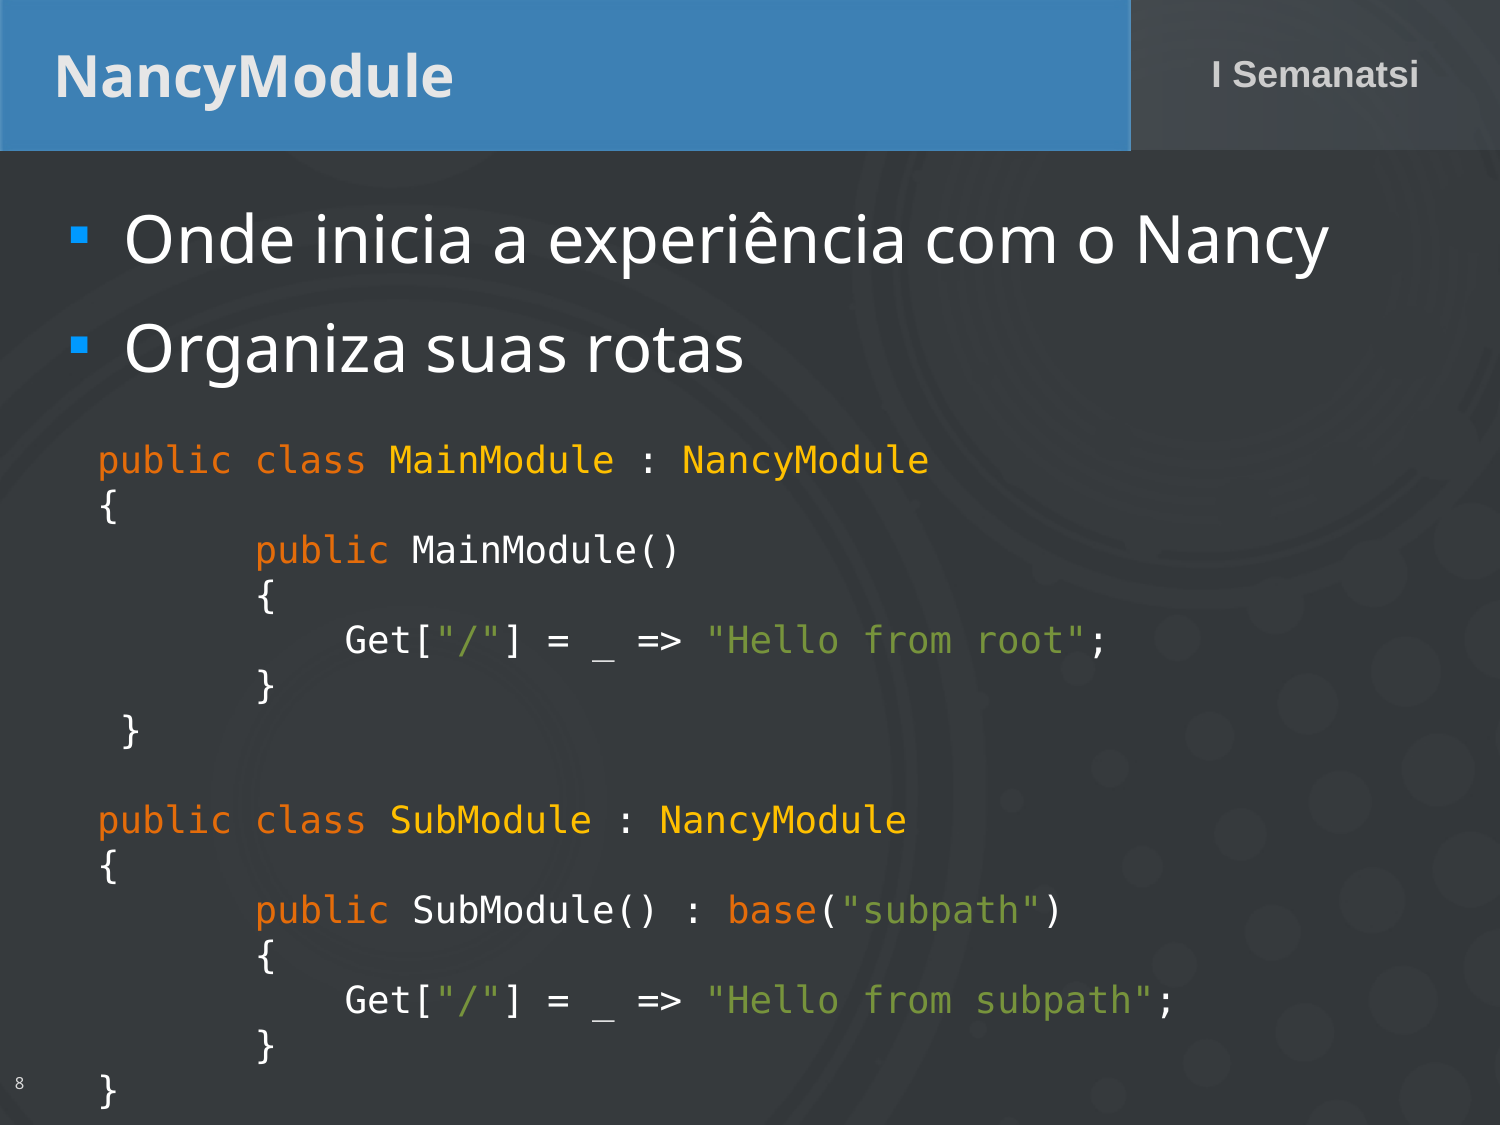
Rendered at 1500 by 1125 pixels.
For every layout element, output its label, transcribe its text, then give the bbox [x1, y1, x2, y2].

text_box public class MainModule : NancyModule { public MainModule() { Get["/"] = _ => "Hello from root"; } } public class SubModule : NancyModule { public SubModule() : base("subpath") { Get["/"] = _ => "Hello from subpath"; } } [59, 428, 1462, 1119]
list Onde inicia a experiência com o Nancy Organiza suas rotas [53, 196, 1447, 1016]
title NancyModule [53, 0, 1128, 149]
picture [0, 0, 1500, 1125]
